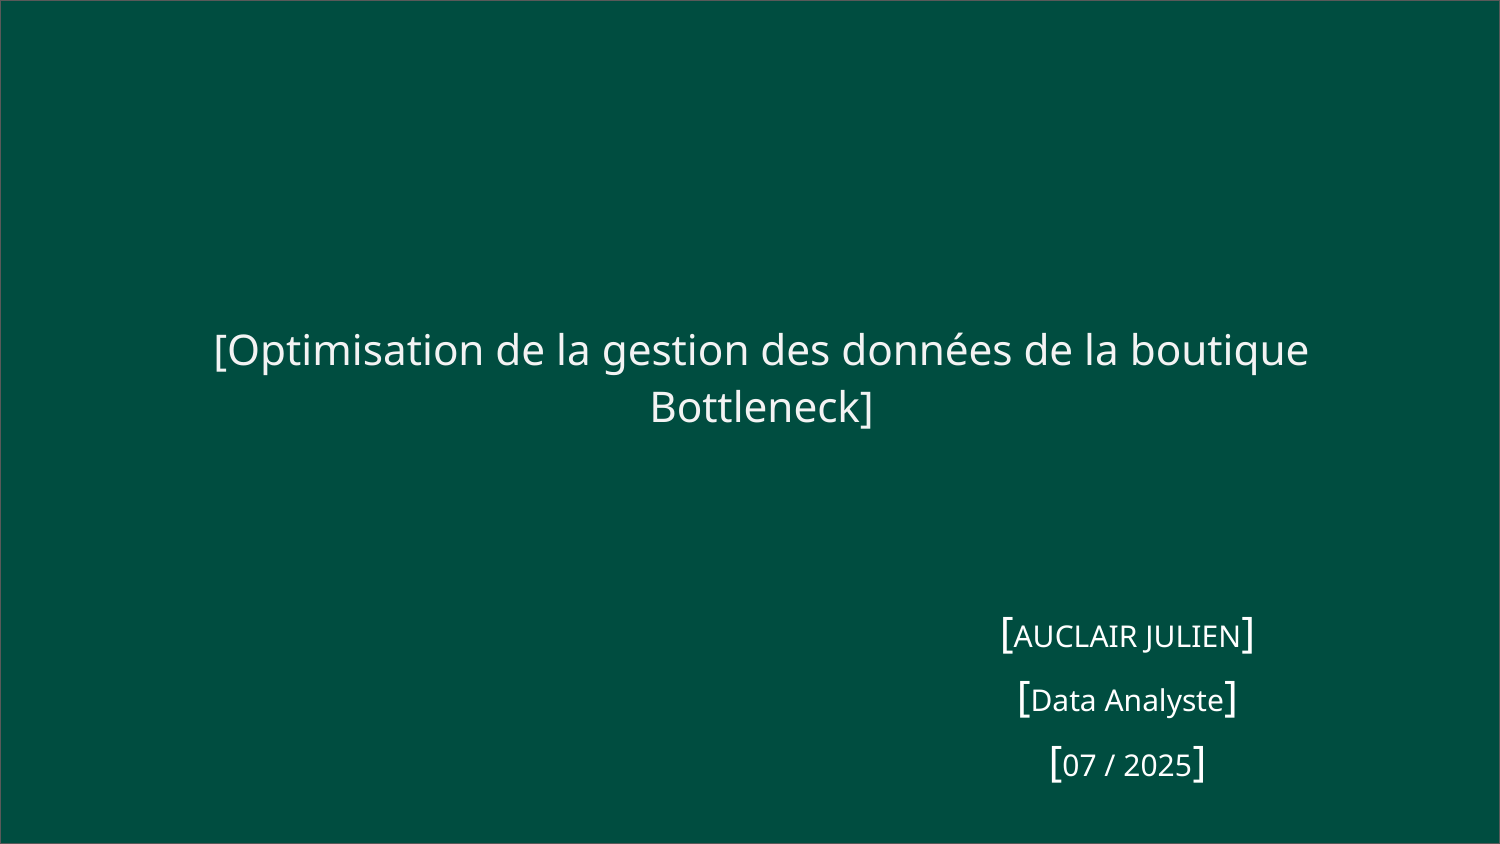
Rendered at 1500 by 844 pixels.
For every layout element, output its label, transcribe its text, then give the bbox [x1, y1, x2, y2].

text_box [AUCLAIR JULIEN] [815, 587, 1440, 652]
text_box [07 / 2025] [815, 716, 1440, 805]
text_box [Data Analyste] [815, 652, 1440, 716]
text_box [Optimisation de la gestion des données de la boutique Bottleneck] [106, 303, 1417, 451]
